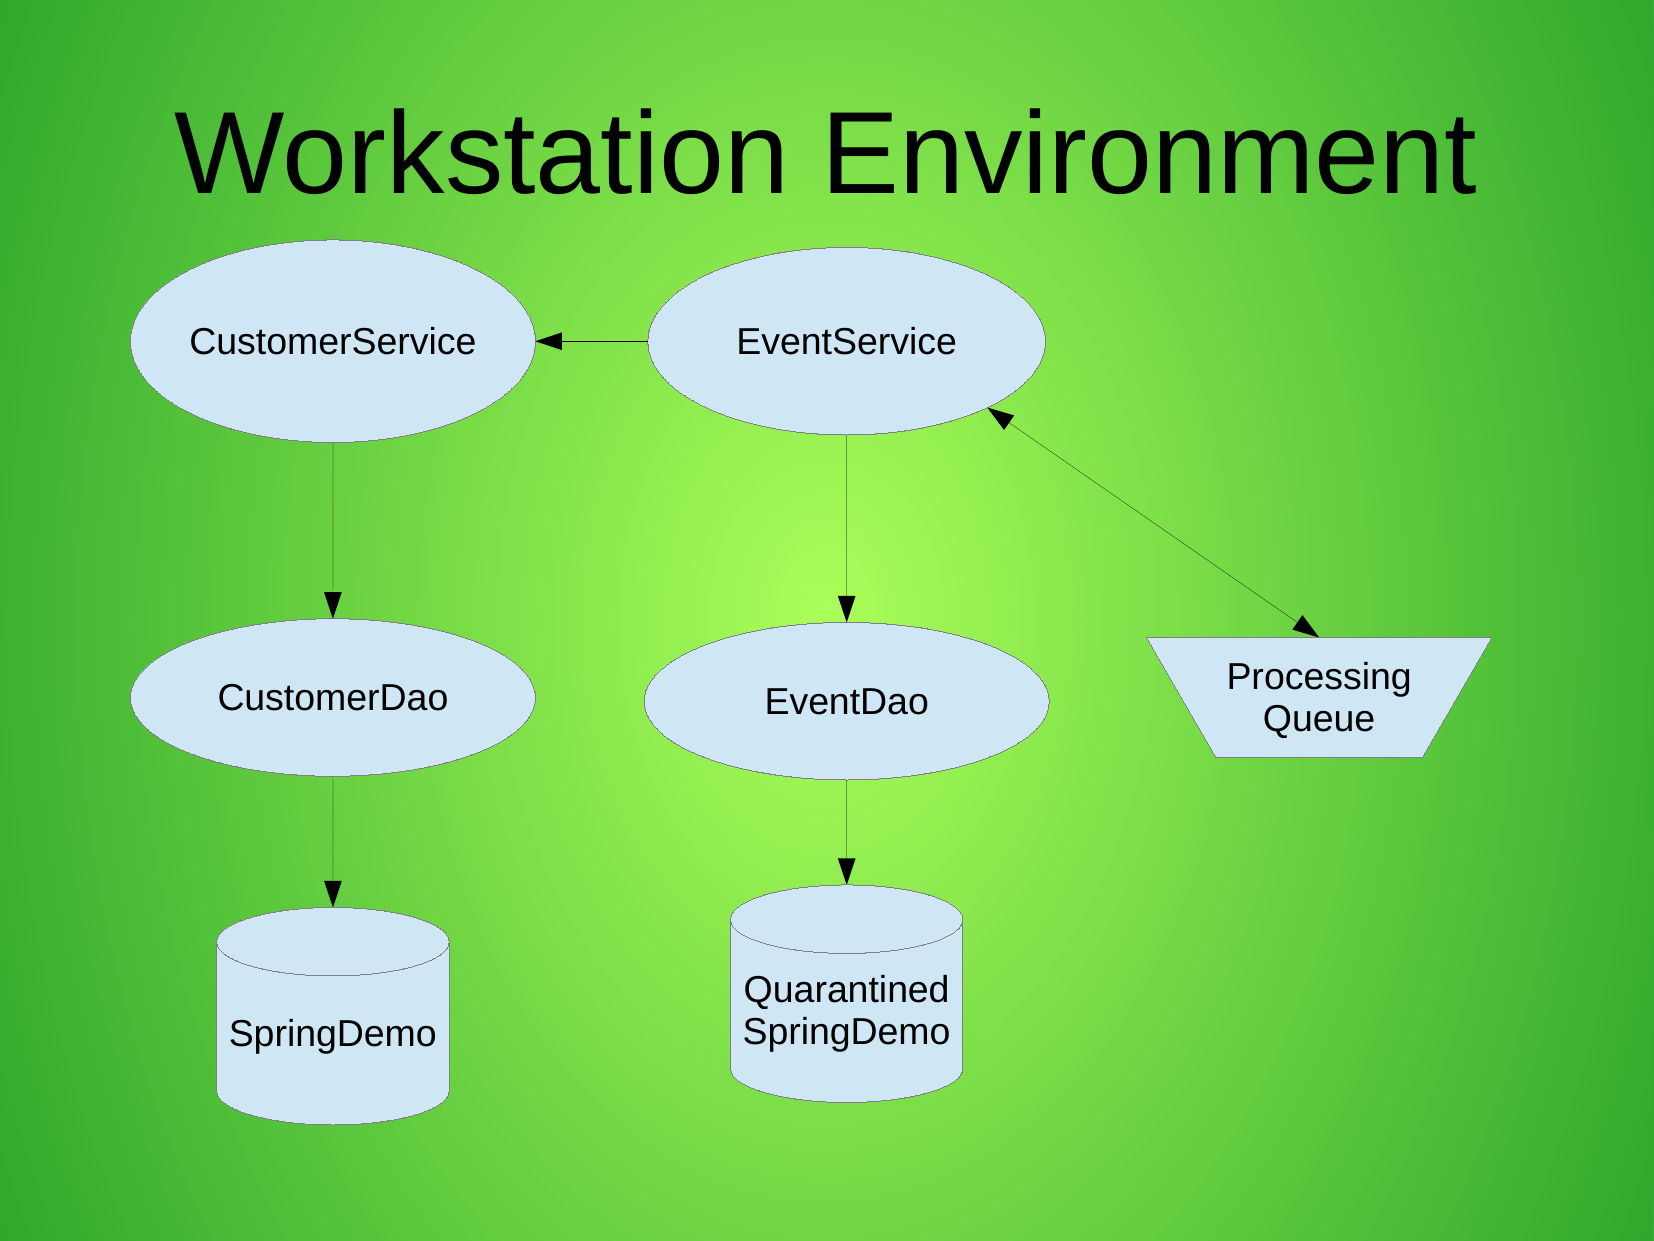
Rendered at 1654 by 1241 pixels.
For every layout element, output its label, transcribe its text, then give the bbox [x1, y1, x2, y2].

text_box CustomerDao [130, 618, 536, 777]
text_box Quarantined SpringDemo [730, 884, 963, 1103]
text_box Processing Queue [1146, 637, 1492, 758]
title Workstation Environment [82, 49, 1571, 257]
text_box SpringDemo [216, 907, 450, 1126]
text_box EventDao [644, 622, 1050, 781]
text_box EventService [647, 247, 1046, 435]
text_box CustomerService [130, 239, 536, 443]
